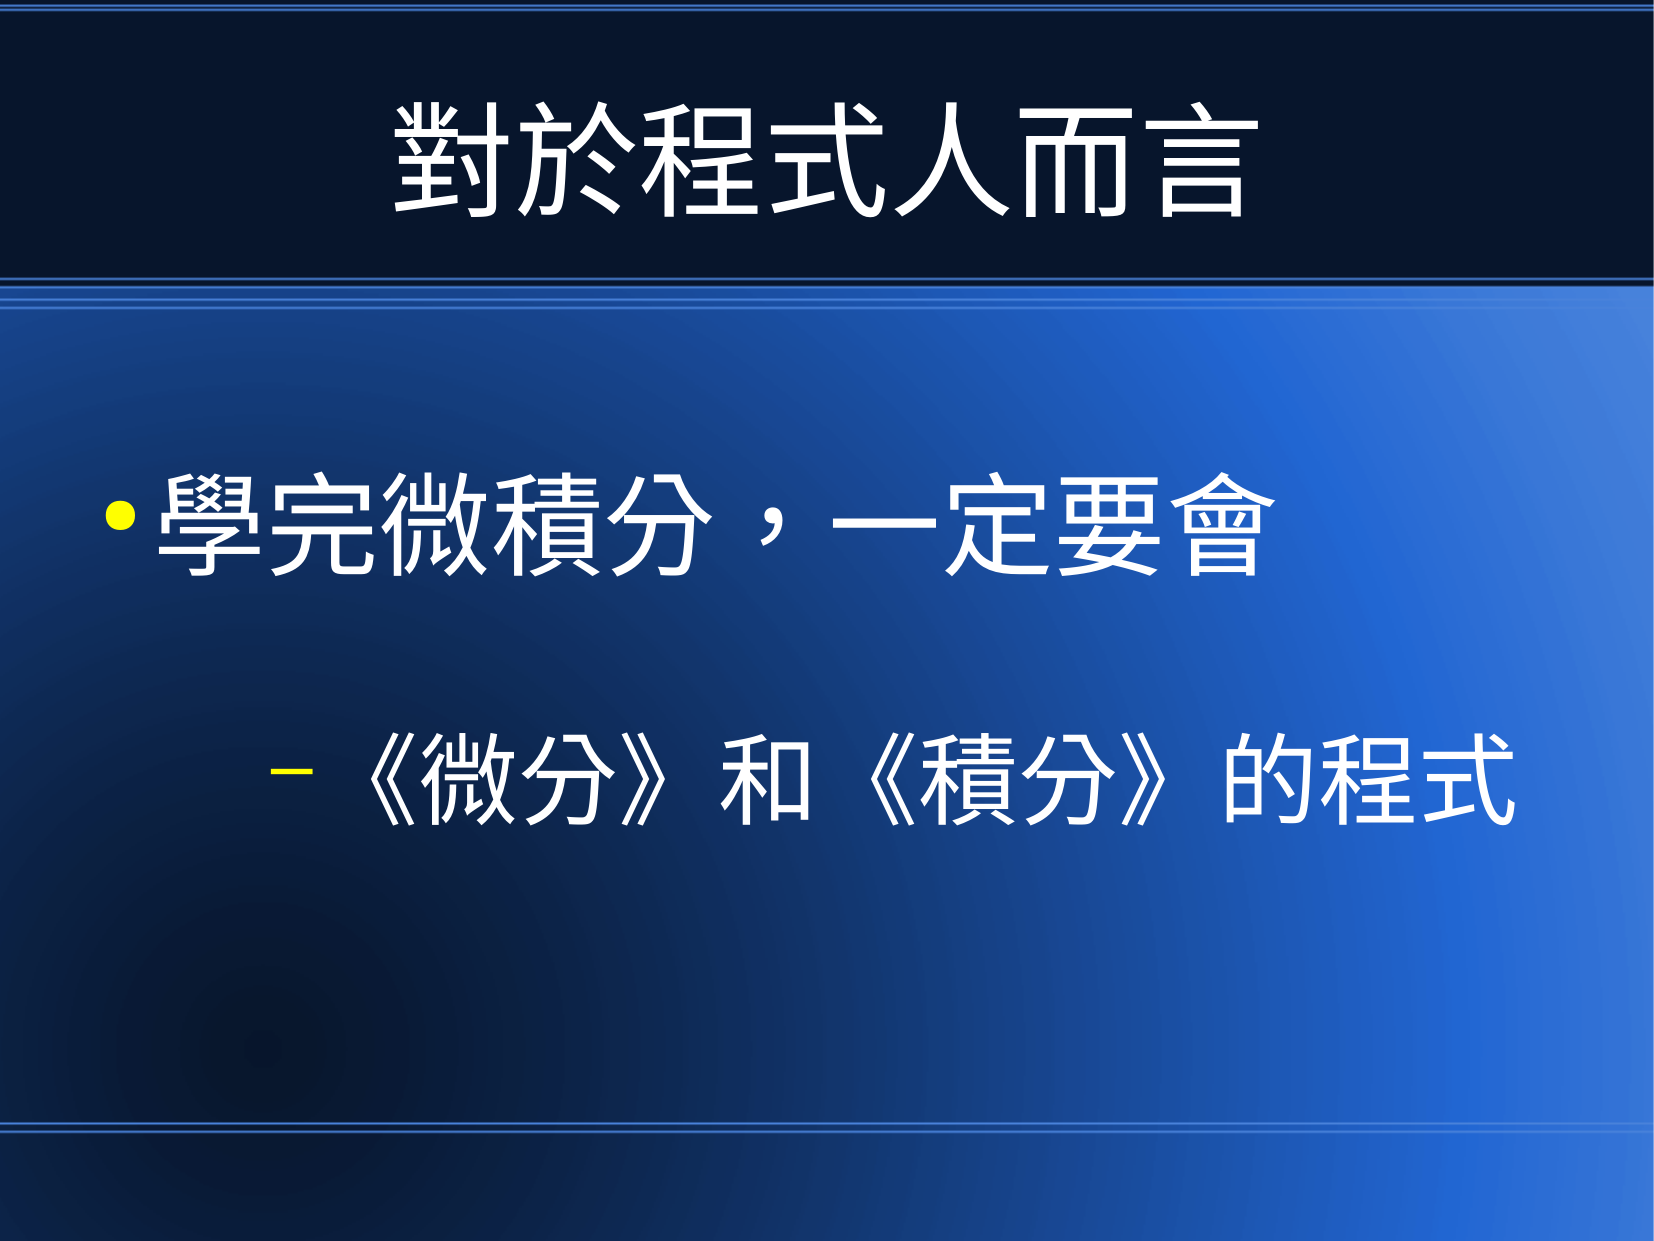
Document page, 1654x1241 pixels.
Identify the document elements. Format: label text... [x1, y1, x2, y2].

list 學完微積分，一定要會 《微分》和《積分》的程式 [82, 355, 1571, 1241]
picture [0, 0, 1654, 1241]
title 對於程式人而言 [82, 49, 1571, 257]
